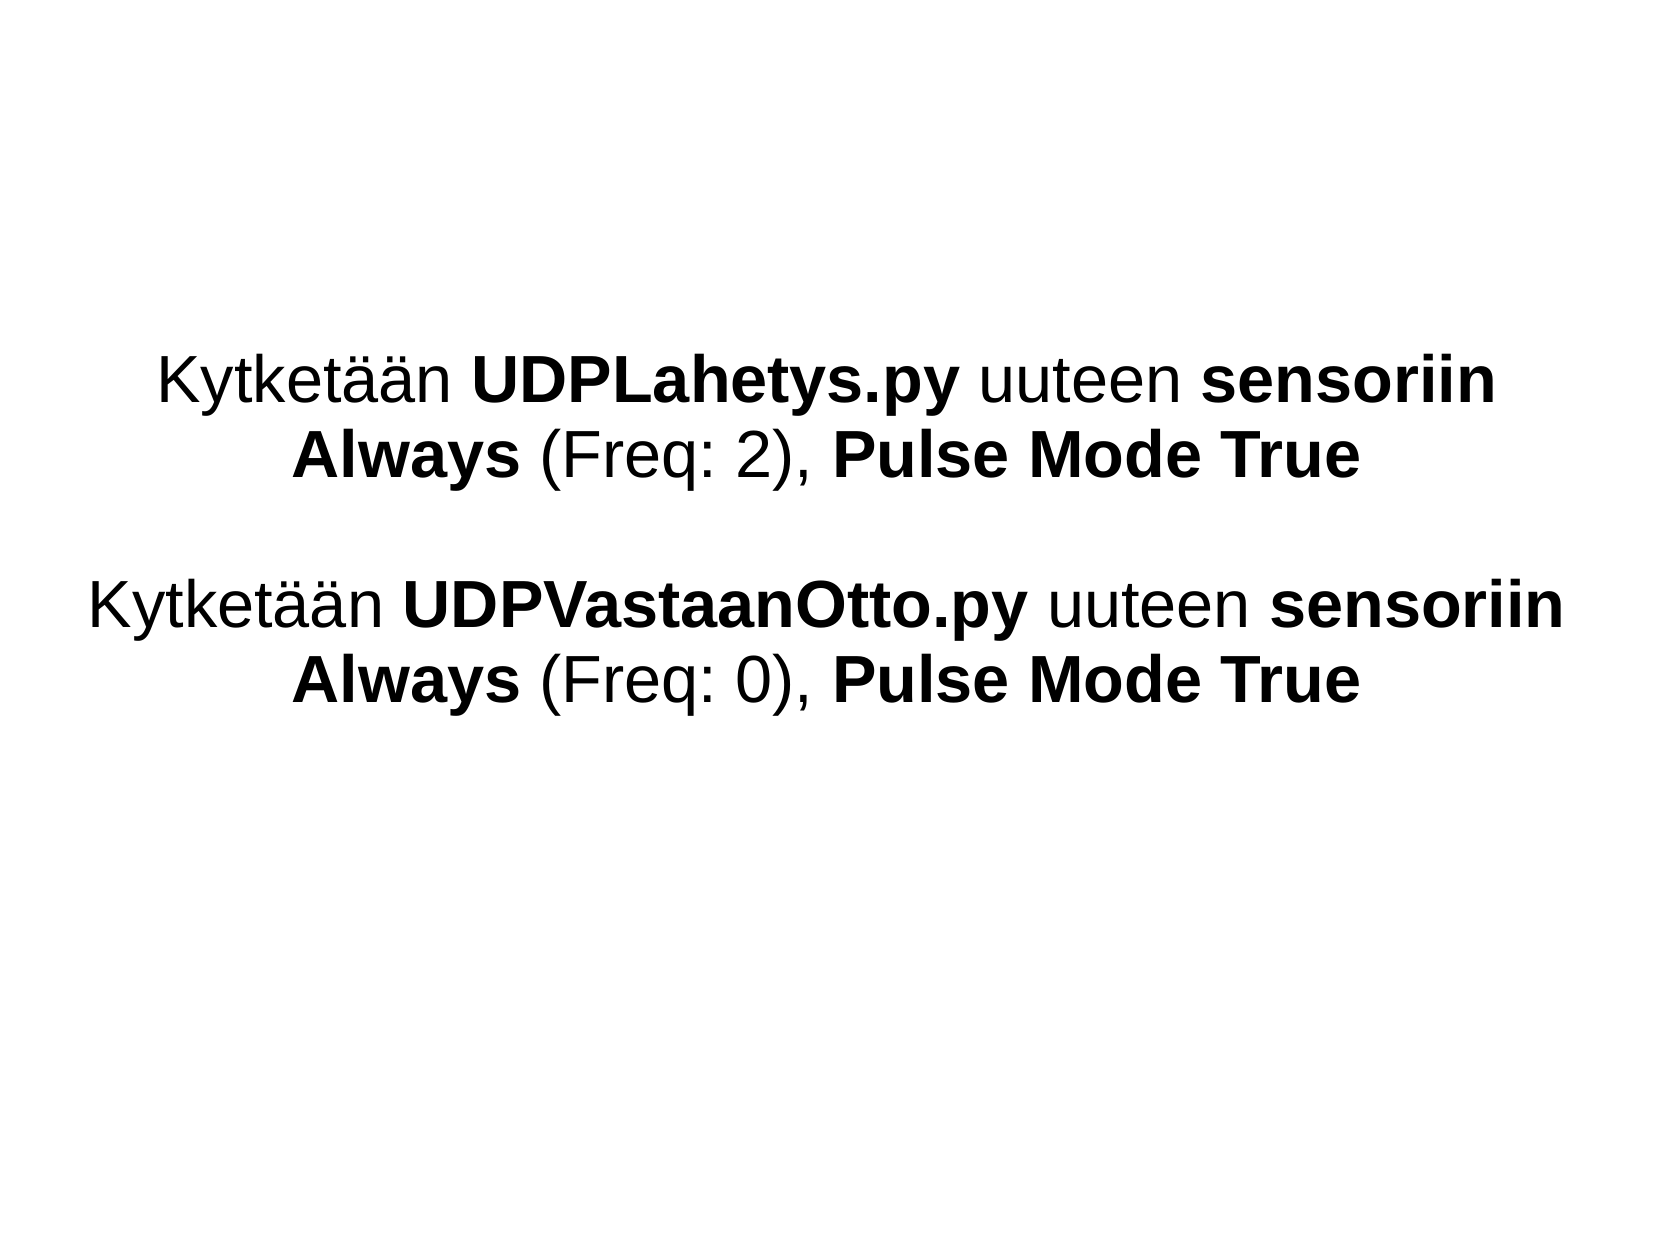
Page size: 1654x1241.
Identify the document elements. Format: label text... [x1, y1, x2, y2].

subtitle Kytketään UDPLahetys.py uuteen sensoriin Always (Freq: 2), Pulse Mode True Kytketään UDPVastaanOtto.py uuteen sensoriin Always (Freq: 0), Pulse Mode True [82, 49, 1571, 1010]
